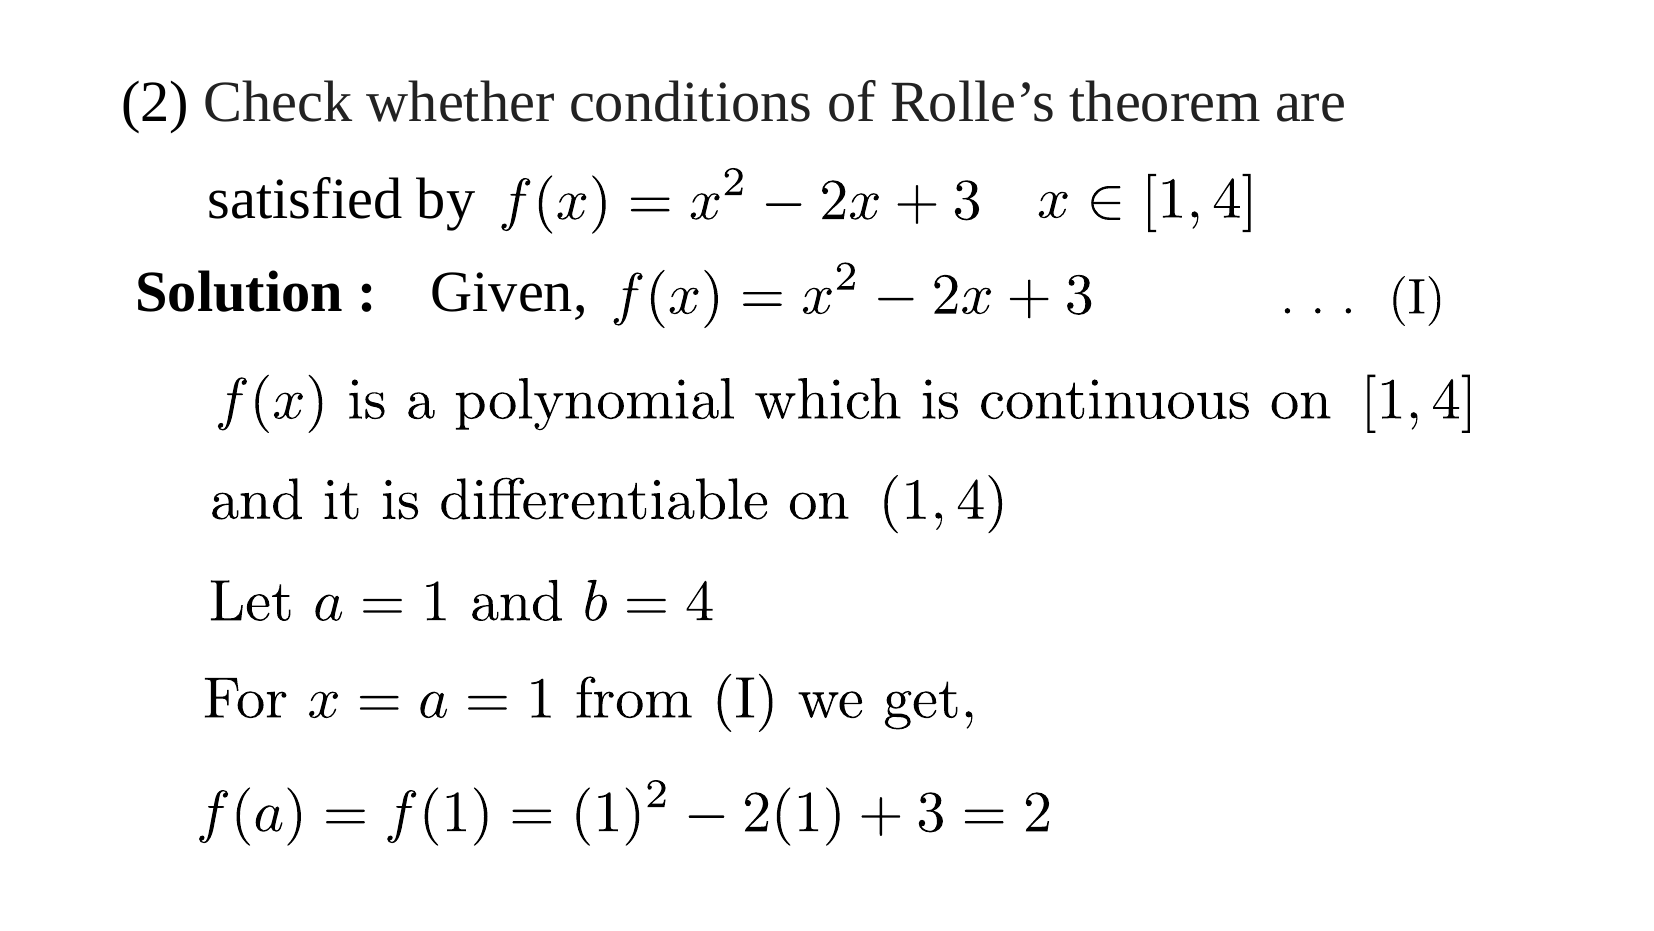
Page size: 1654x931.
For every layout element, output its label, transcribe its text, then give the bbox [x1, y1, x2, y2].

title (2) Check whether conditions of Rolle’s theorem are satisfied by , Solution : Given, [47, 37, 1595, 898]
text_box [501, 167, 980, 234]
text_box [204, 673, 973, 732]
text_box [212, 475, 1003, 534]
text_box [1038, 173, 1251, 233]
text_box [1282, 276, 1441, 326]
text_box [613, 262, 1092, 329]
text_box [217, 374, 1470, 433]
text_box [198, 780, 1050, 846]
text_box [210, 579, 713, 621]
